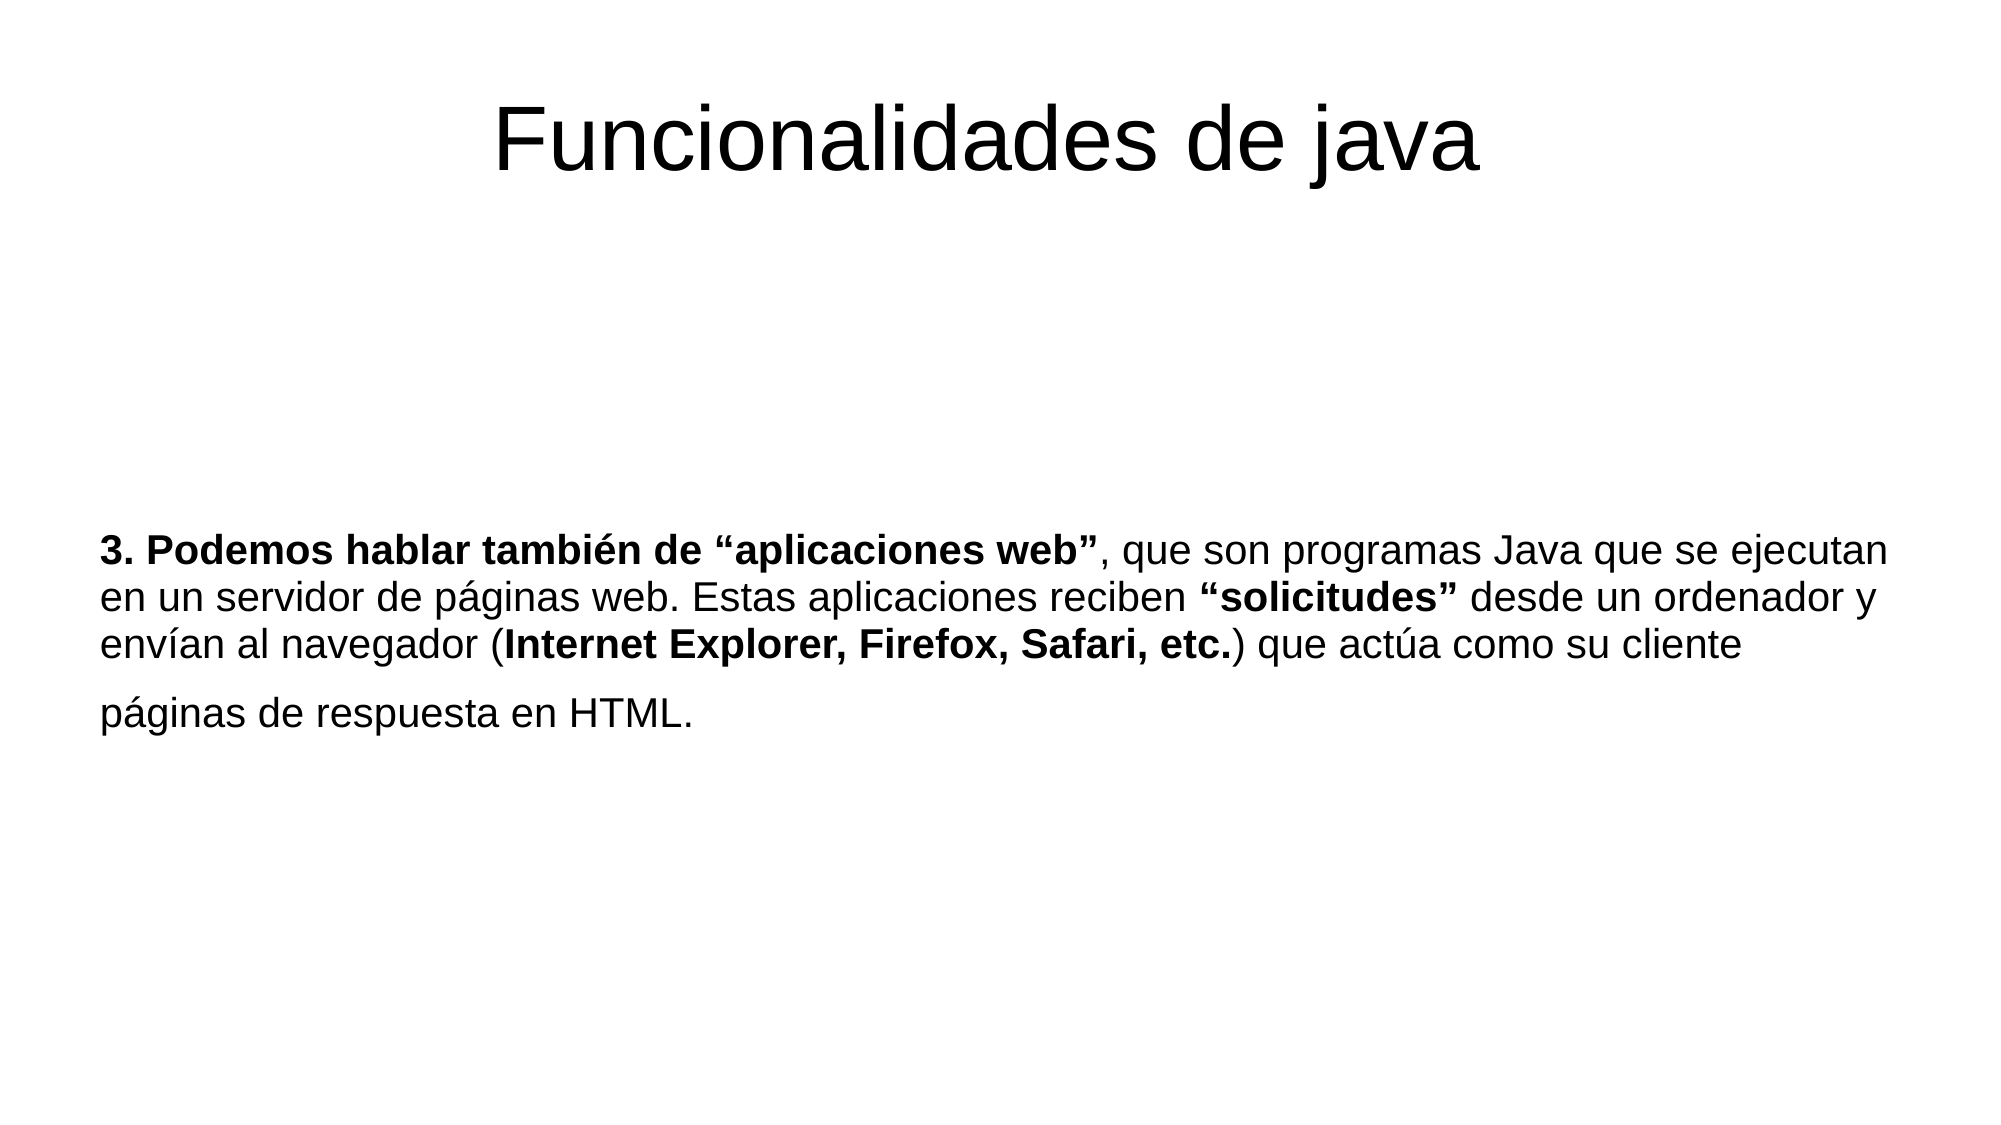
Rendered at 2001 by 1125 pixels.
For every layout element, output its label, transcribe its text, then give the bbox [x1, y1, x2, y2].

title Funcionalidades de java [99, 44, 1900, 233]
subtitle 3. Podemos hablar también de “aplicaciones web”, que son programas Java que se ejecutan en un servidor de páginas web. Estas aplicaciones reciben “solicitudes” desde un ordenador y envían al navegador (Internet Explorer, Firefox, Safari, etc.) que actúa como su cliente páginas de respuesta en HTML. [99, 263, 1900, 1006]
